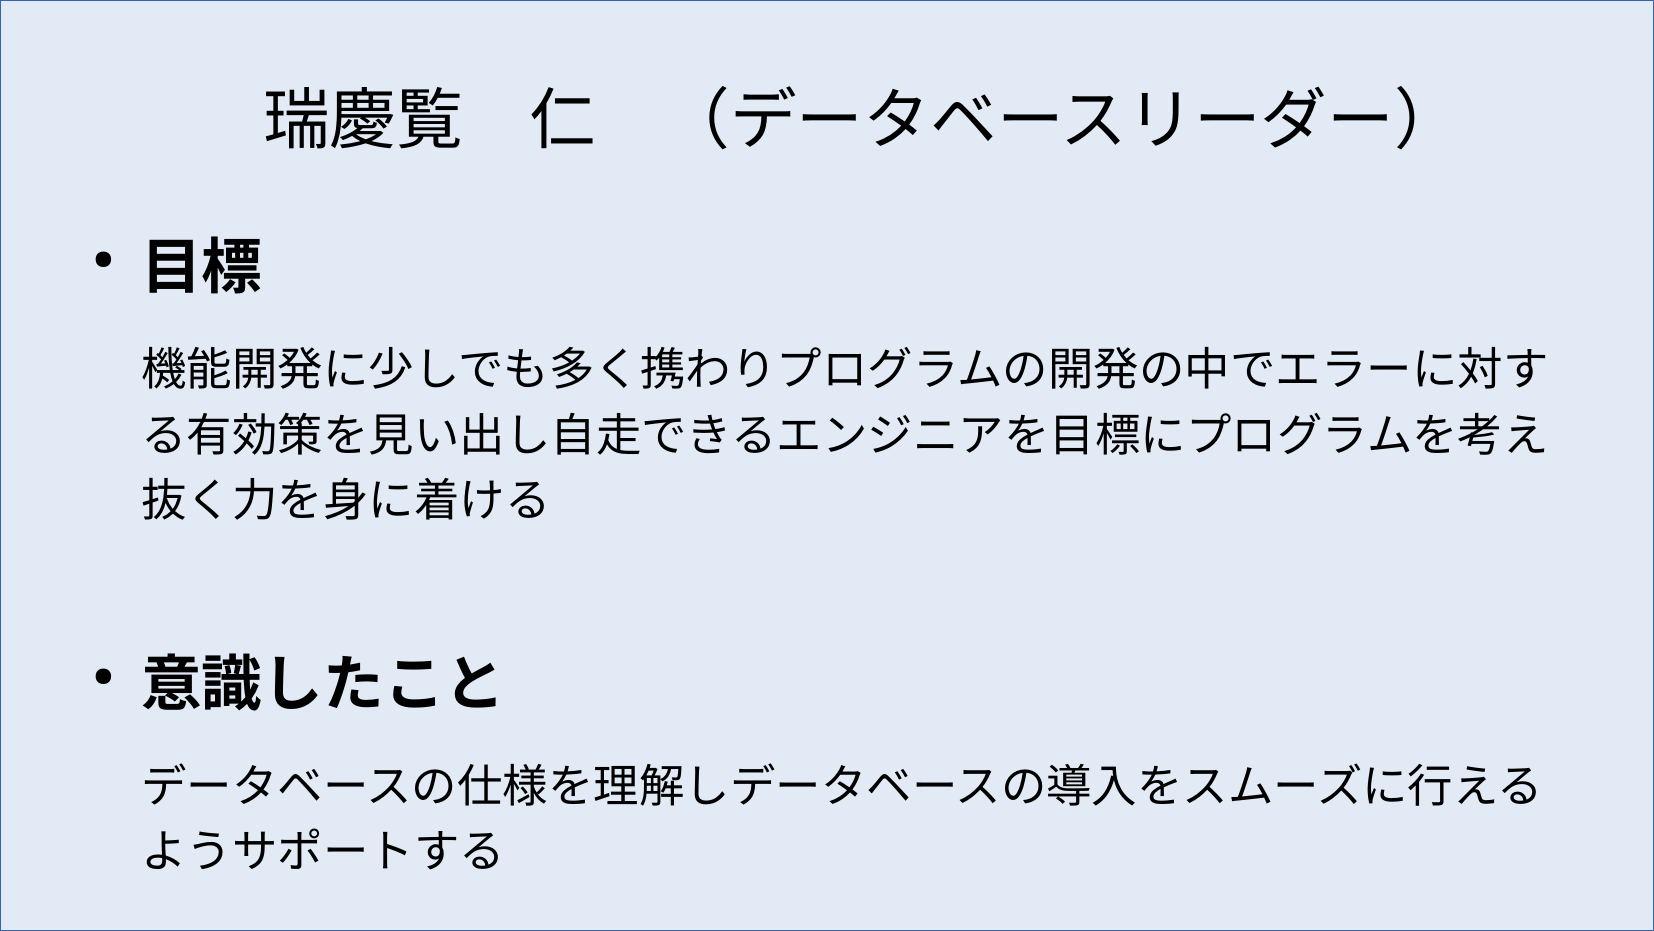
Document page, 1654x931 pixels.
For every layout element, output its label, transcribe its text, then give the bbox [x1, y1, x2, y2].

title 瑞慶覧 仁 （データベースリーダー） [82, 37, 1571, 193]
list 目標 機能開発に少しでも多く携わりプログラムの開発の中でエラーに対する有効策を見い出し自走できるエンジニアを目標にプログラムを考え抜く力を身に着ける 意識したこと データベースの仕様を理解しデータベースの導入をスムーズに行えるようサポートする [76, 217, 1565, 886]
text_box [0, 0, 1654, 931]
